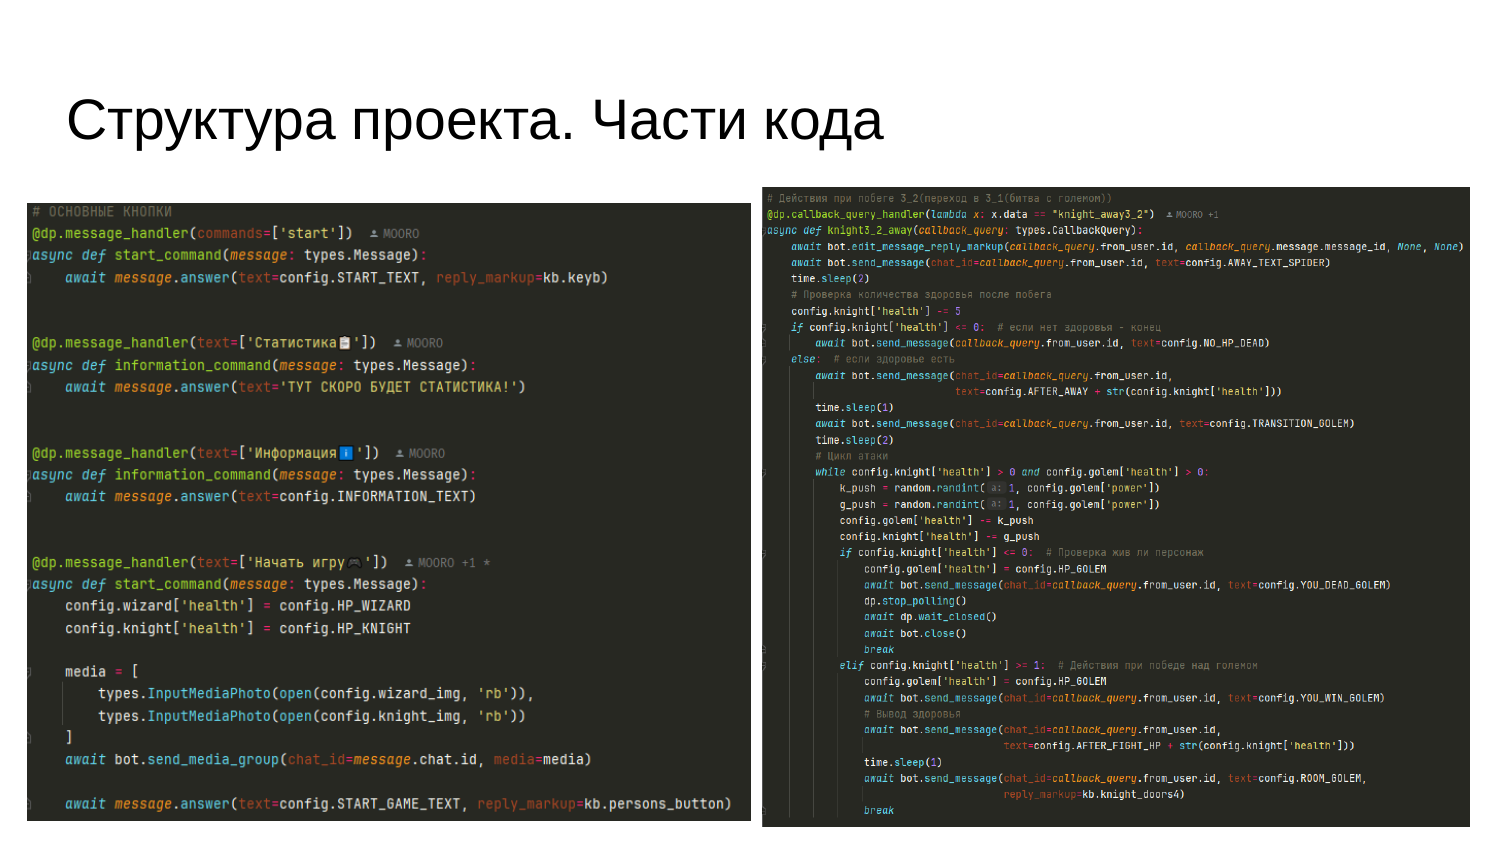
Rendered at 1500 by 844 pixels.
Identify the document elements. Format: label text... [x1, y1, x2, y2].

picture [27, 203, 751, 821]
picture [762, 187, 1470, 827]
title Структура проекта. Части кода [51, 72, 1449, 167]
